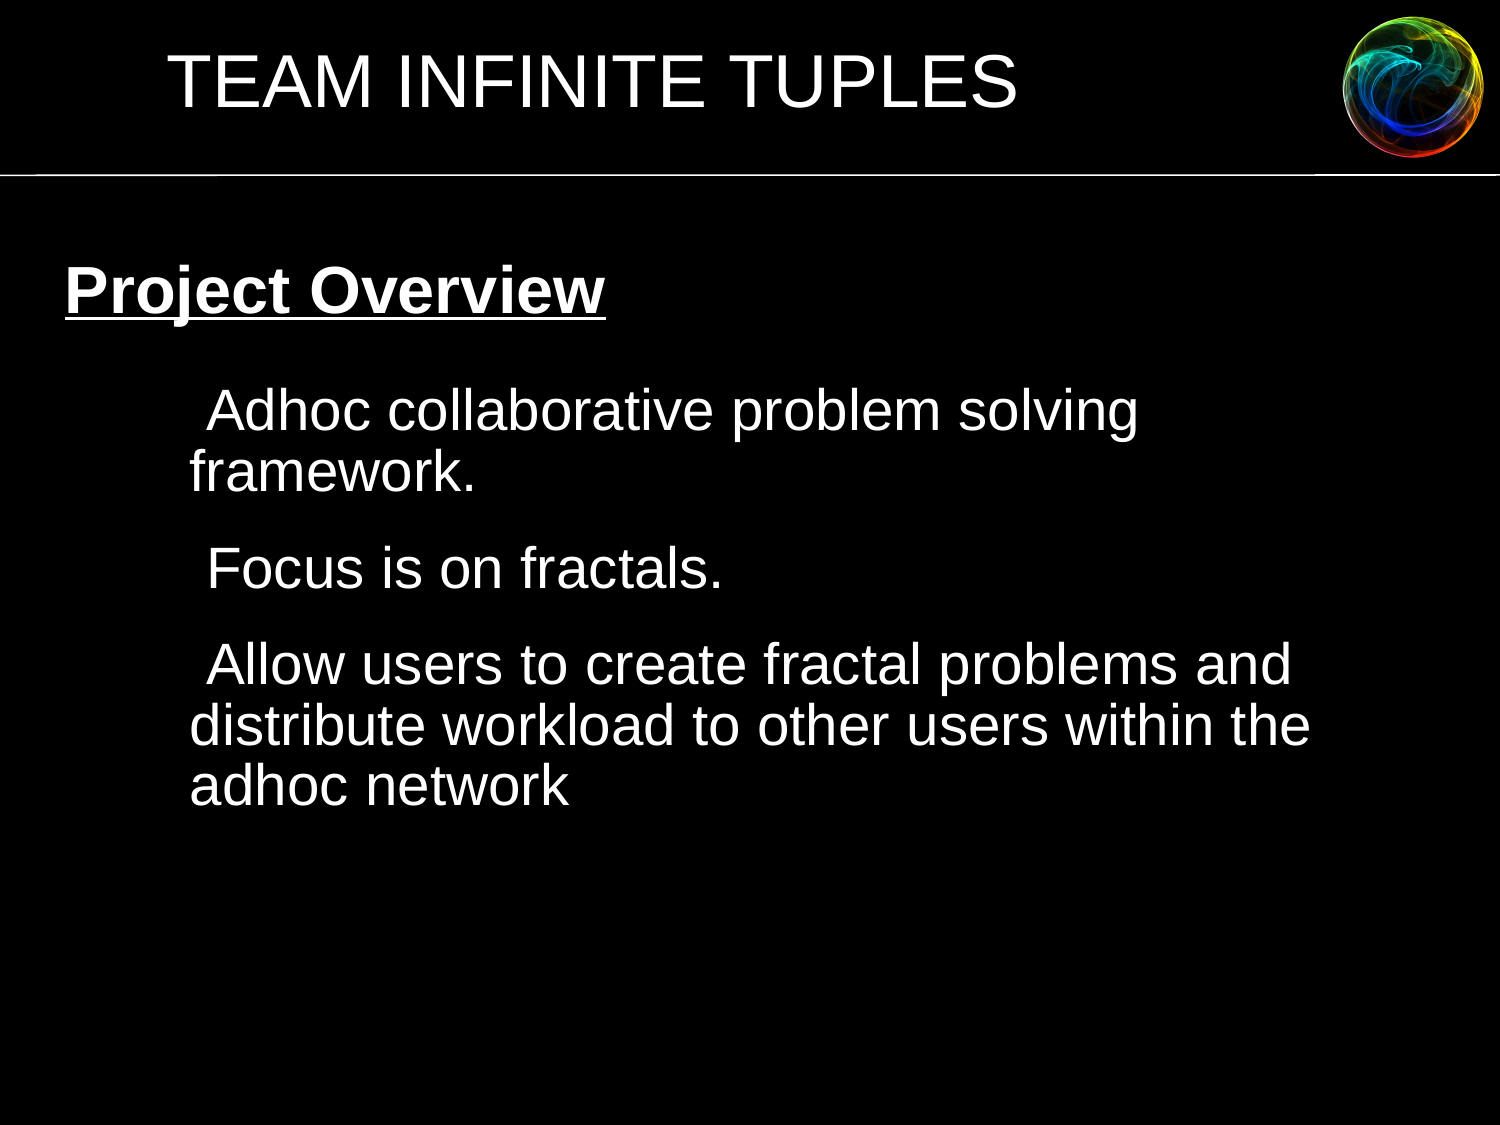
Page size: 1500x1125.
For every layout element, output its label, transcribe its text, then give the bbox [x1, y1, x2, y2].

text_box Adhoc collaborative problem solving framework. Focus is on fractals. Allow users to create fractal problems and distribute workload to other users within the adhoc network [174, 374, 1388, 826]
text_box TEAM INFINITE TUPLES [0, 37, 1188, 131]
text_box Project Overview [50, 249, 713, 335]
picture [1325, 0, 1500, 174]
